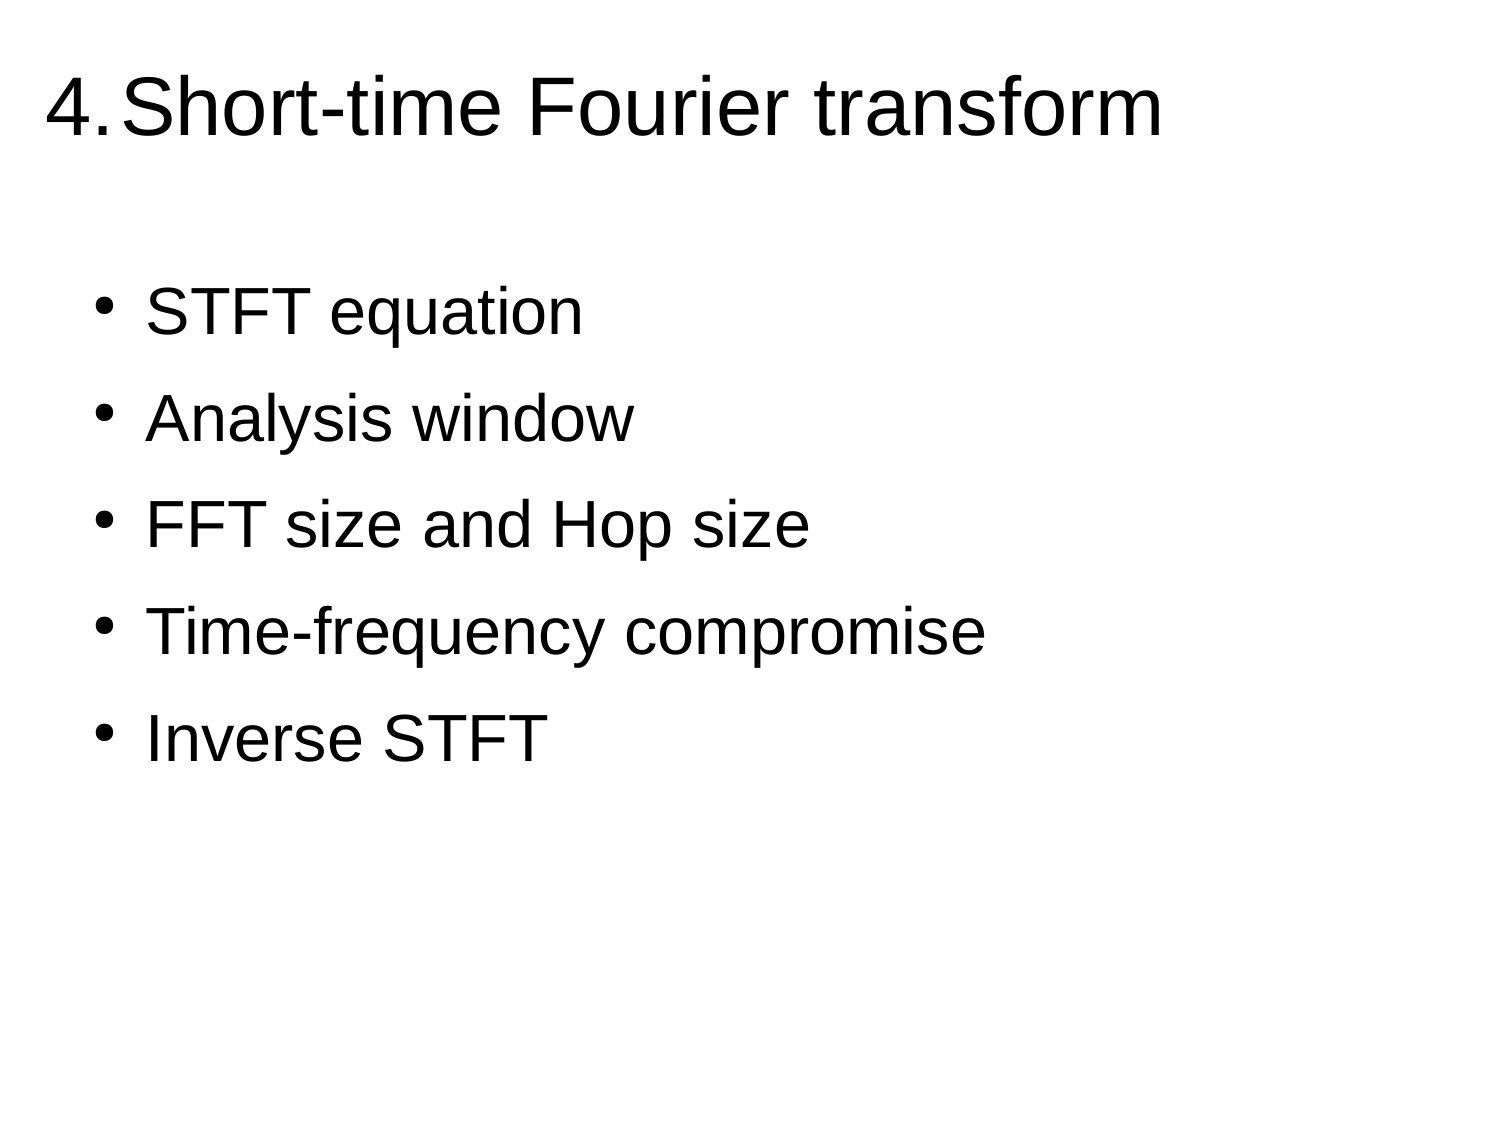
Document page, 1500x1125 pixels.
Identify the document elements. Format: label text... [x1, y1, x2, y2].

list STFT equation Analysis window FFT size and Hop size Time-frequency compromise Inverse STFT [75, 263, 1425, 1006]
title 4. Short-time Fourier transform [45, 13, 1396, 201]
